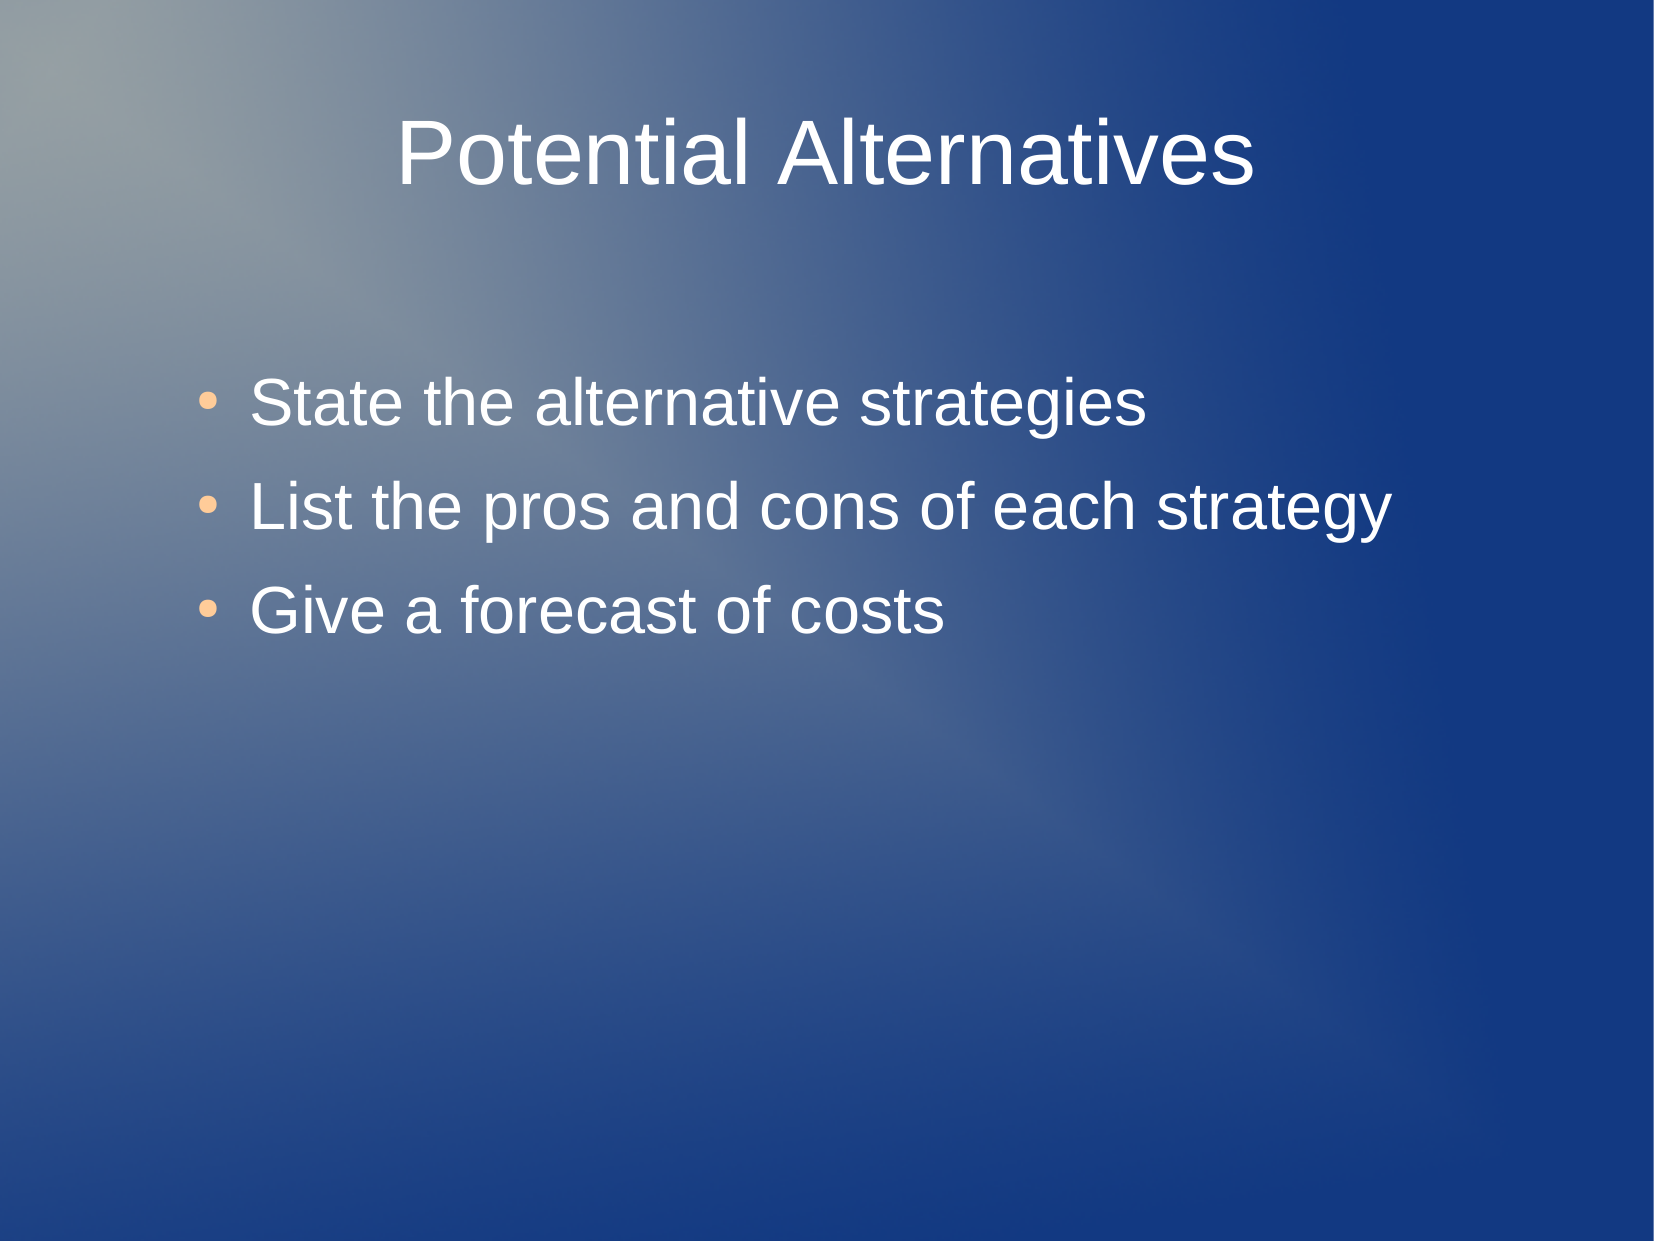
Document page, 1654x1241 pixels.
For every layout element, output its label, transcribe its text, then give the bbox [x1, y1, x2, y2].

list State the alternative strategies List the pros and cons of each strategy Give a forecast of costs [178, 364, 1570, 1147]
picture [0, 0, 1654, 1241]
title Potential Alternatives [82, 49, 1571, 257]
